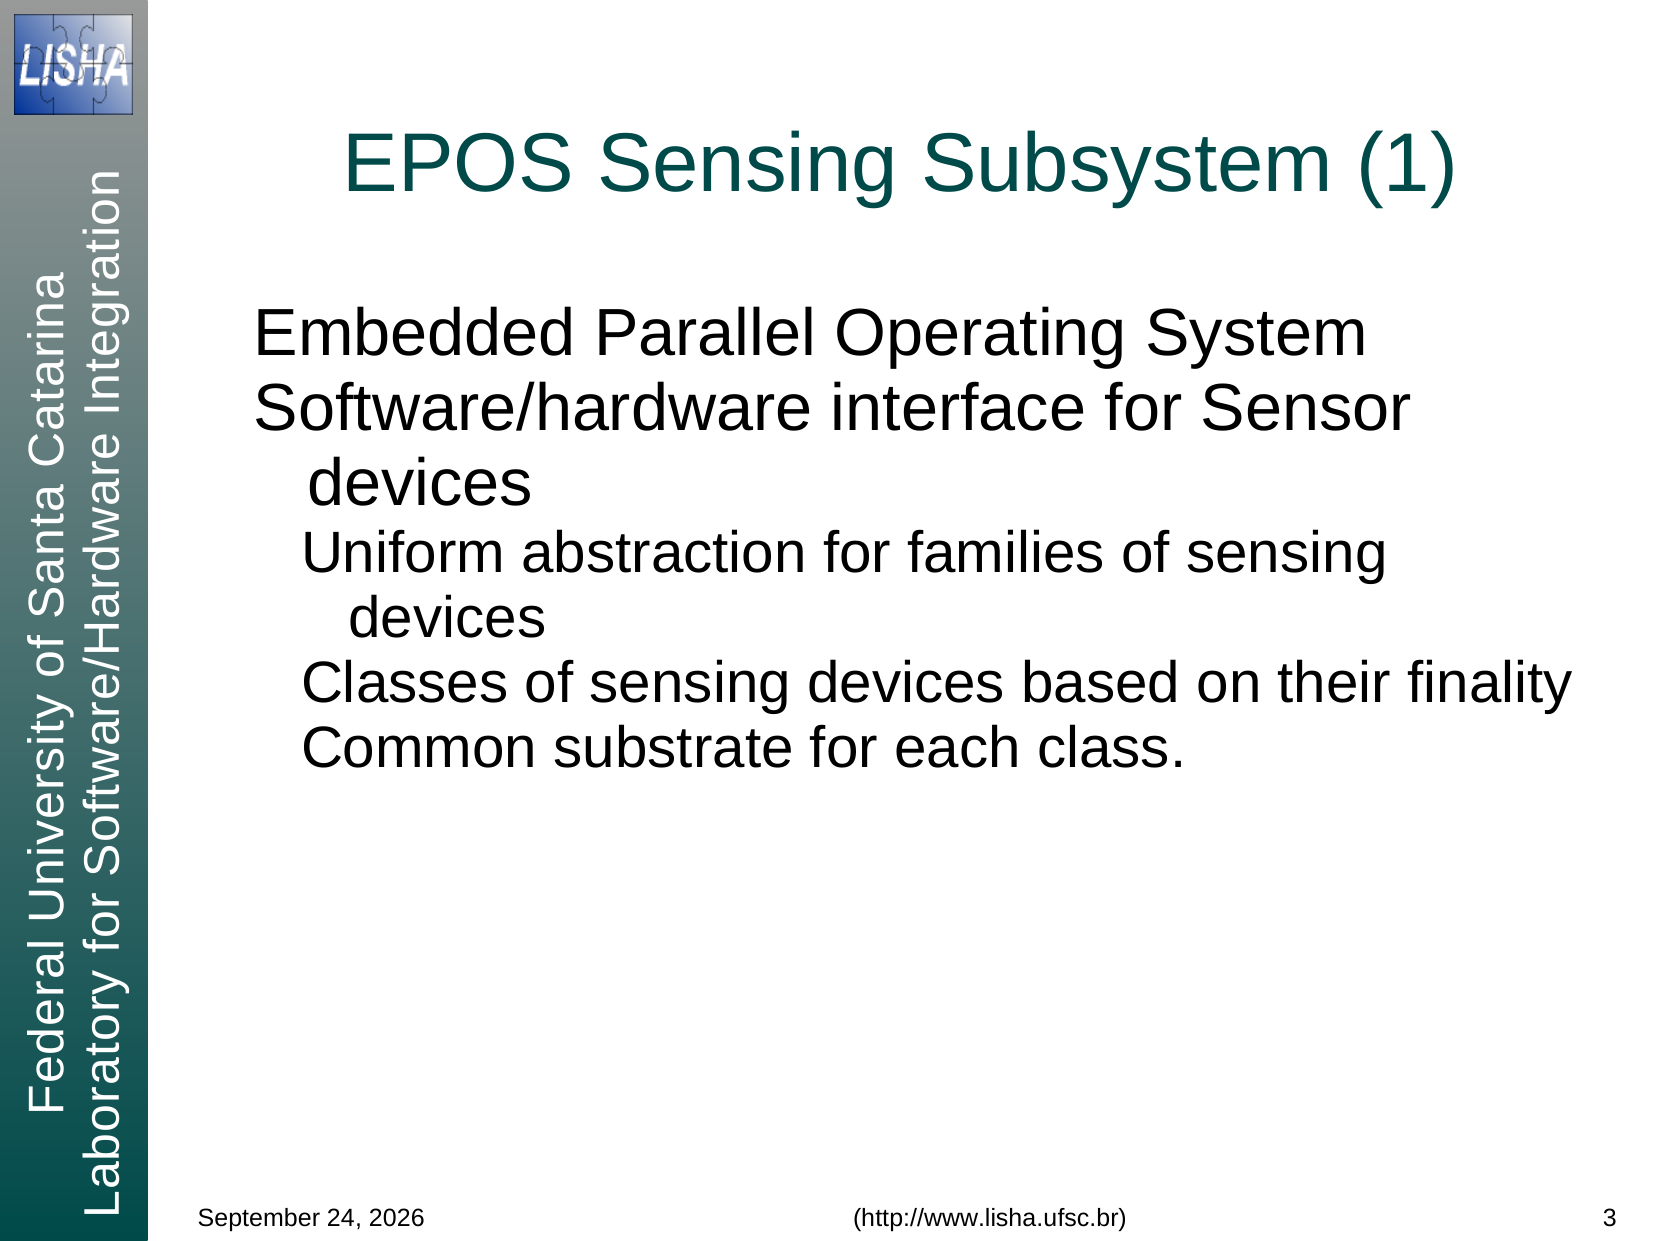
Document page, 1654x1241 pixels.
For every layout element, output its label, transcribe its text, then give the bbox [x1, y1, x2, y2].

title EPOS Sensing Subsystem (1) [206, 59, 1595, 267]
list Embedded Parallel Operating System Software/hardware interface for Sensor devices Uniform abstraction for families of sensing devices Classes of sensing devices based on their finality Common substrate for each class. [206, 295, 1595, 1182]
picture [14, 14, 133, 115]
